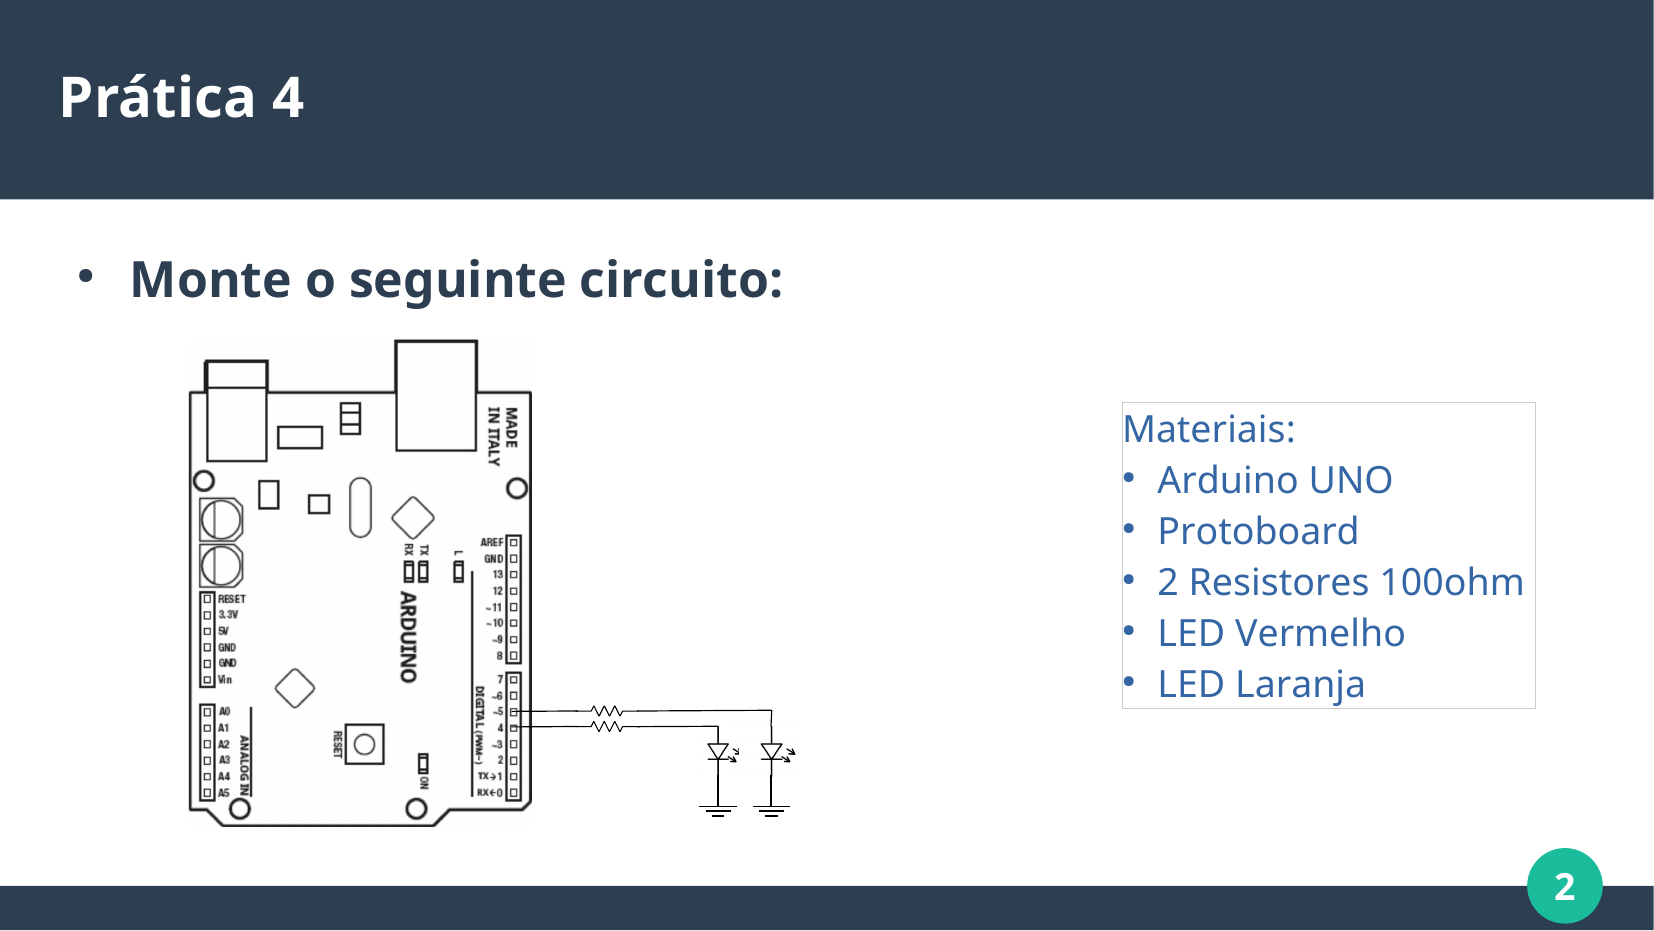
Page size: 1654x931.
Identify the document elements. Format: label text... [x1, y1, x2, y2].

text_box Materiais: Arduino UNO Protoboard 2 Resistores 100ohm LED Vermelho LED Laranja [1122, 402, 1536, 708]
picture [564, 694, 650, 743]
picture [188, 339, 532, 827]
list Monte o seguinte circuito: [59, 243, 886, 325]
picture [686, 721, 805, 832]
title Prática 4 [59, 37, 1595, 155]
